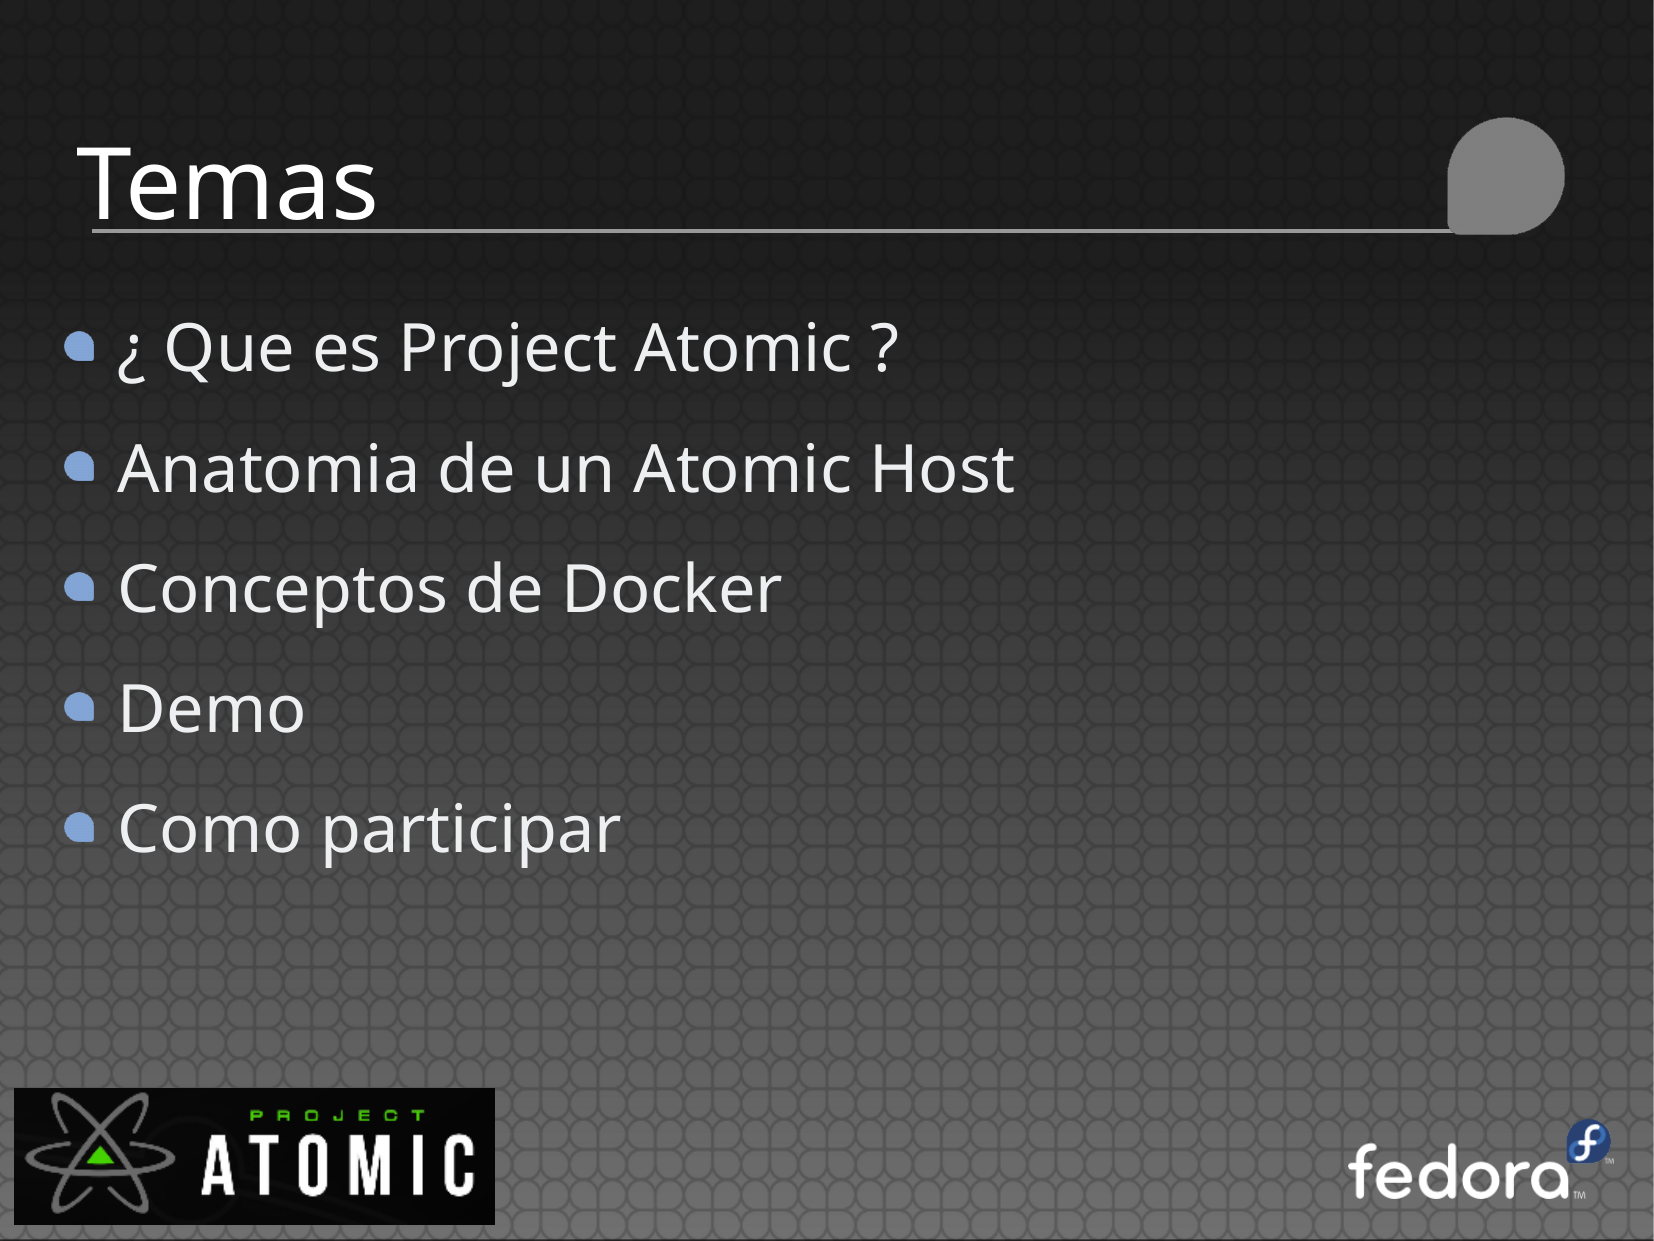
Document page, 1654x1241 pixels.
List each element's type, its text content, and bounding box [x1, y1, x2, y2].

picture [0, 0, 1654, 1241]
list ¿ Que es Project Atomic ? Anatomia de un Atomic Host Conceptos de Docker Demo Como participar [46, 300, 1536, 1105]
title Temas [76, 112, 1566, 249]
